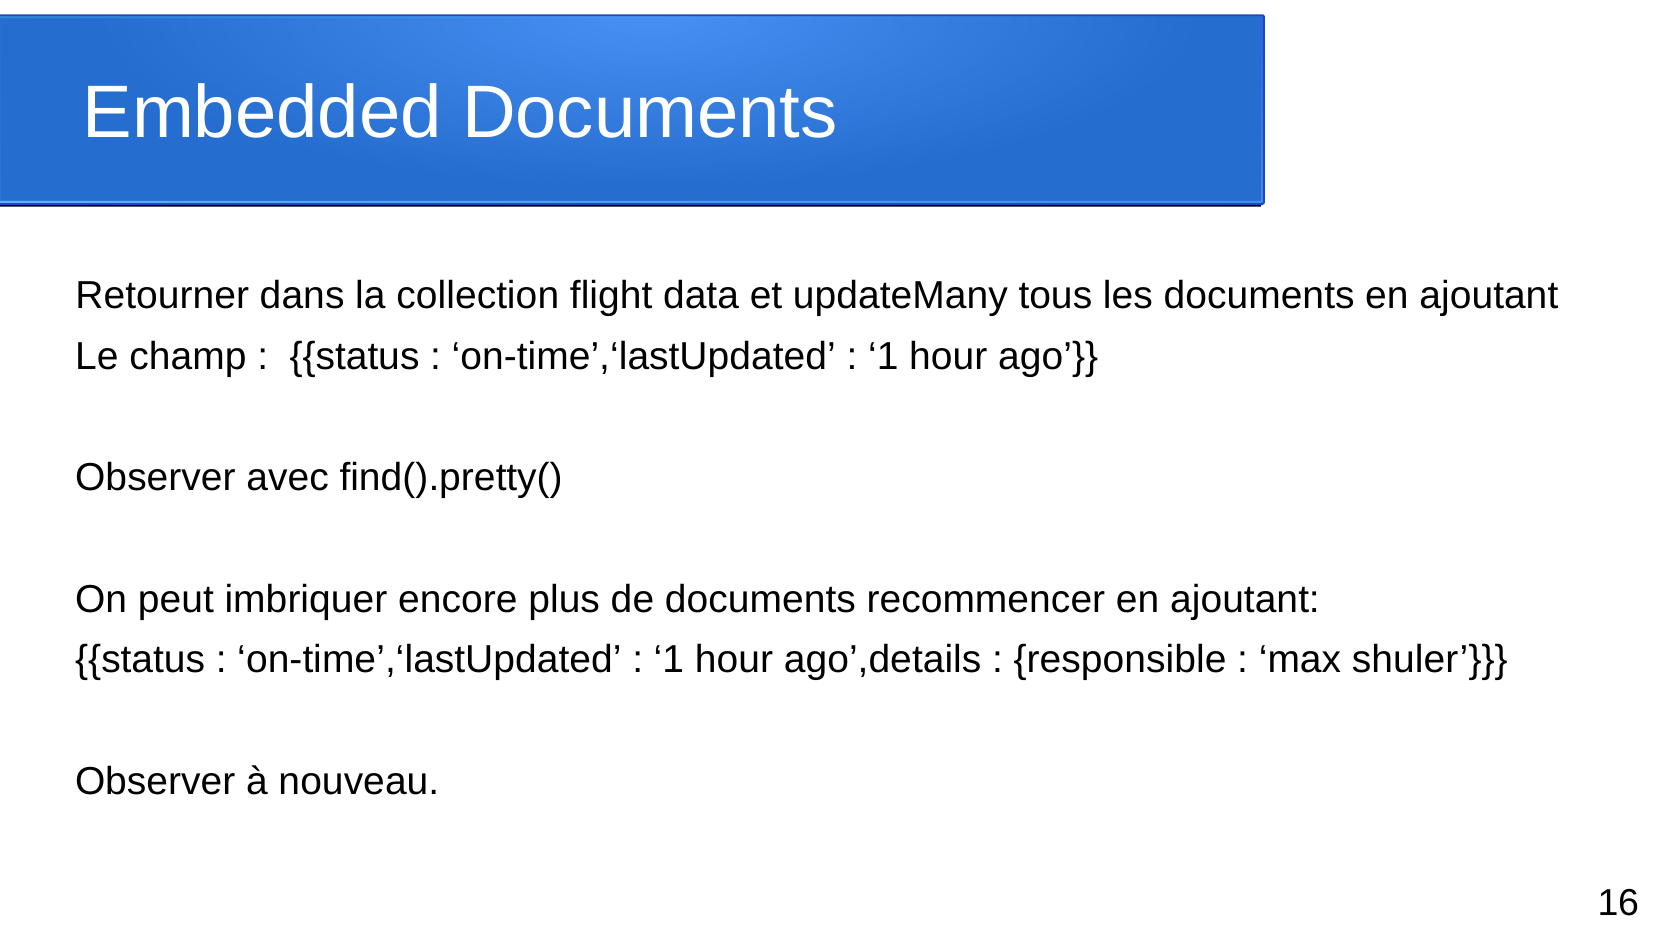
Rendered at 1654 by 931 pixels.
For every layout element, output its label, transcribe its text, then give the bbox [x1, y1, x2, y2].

title Embedded Documents [82, 35, 1235, 189]
list Retourner dans la collection flight data et updateMany tous les documents en ajoutant Le champ : {{status : ‘on-time’,‘lastUpdated’ : ‘1 hour ago’}} Observer avec find().pretty() On peut imbriquer encore plus de documents recommencer en ajoutant: {{status : ‘on-time’,‘lastUpdated’ : ‘1 hour ago’,details : {responsible : ‘max shuler’}}} Observer à nouveau. [75, 273, 1564, 814]
text_box 16 [1582, 874, 1654, 931]
